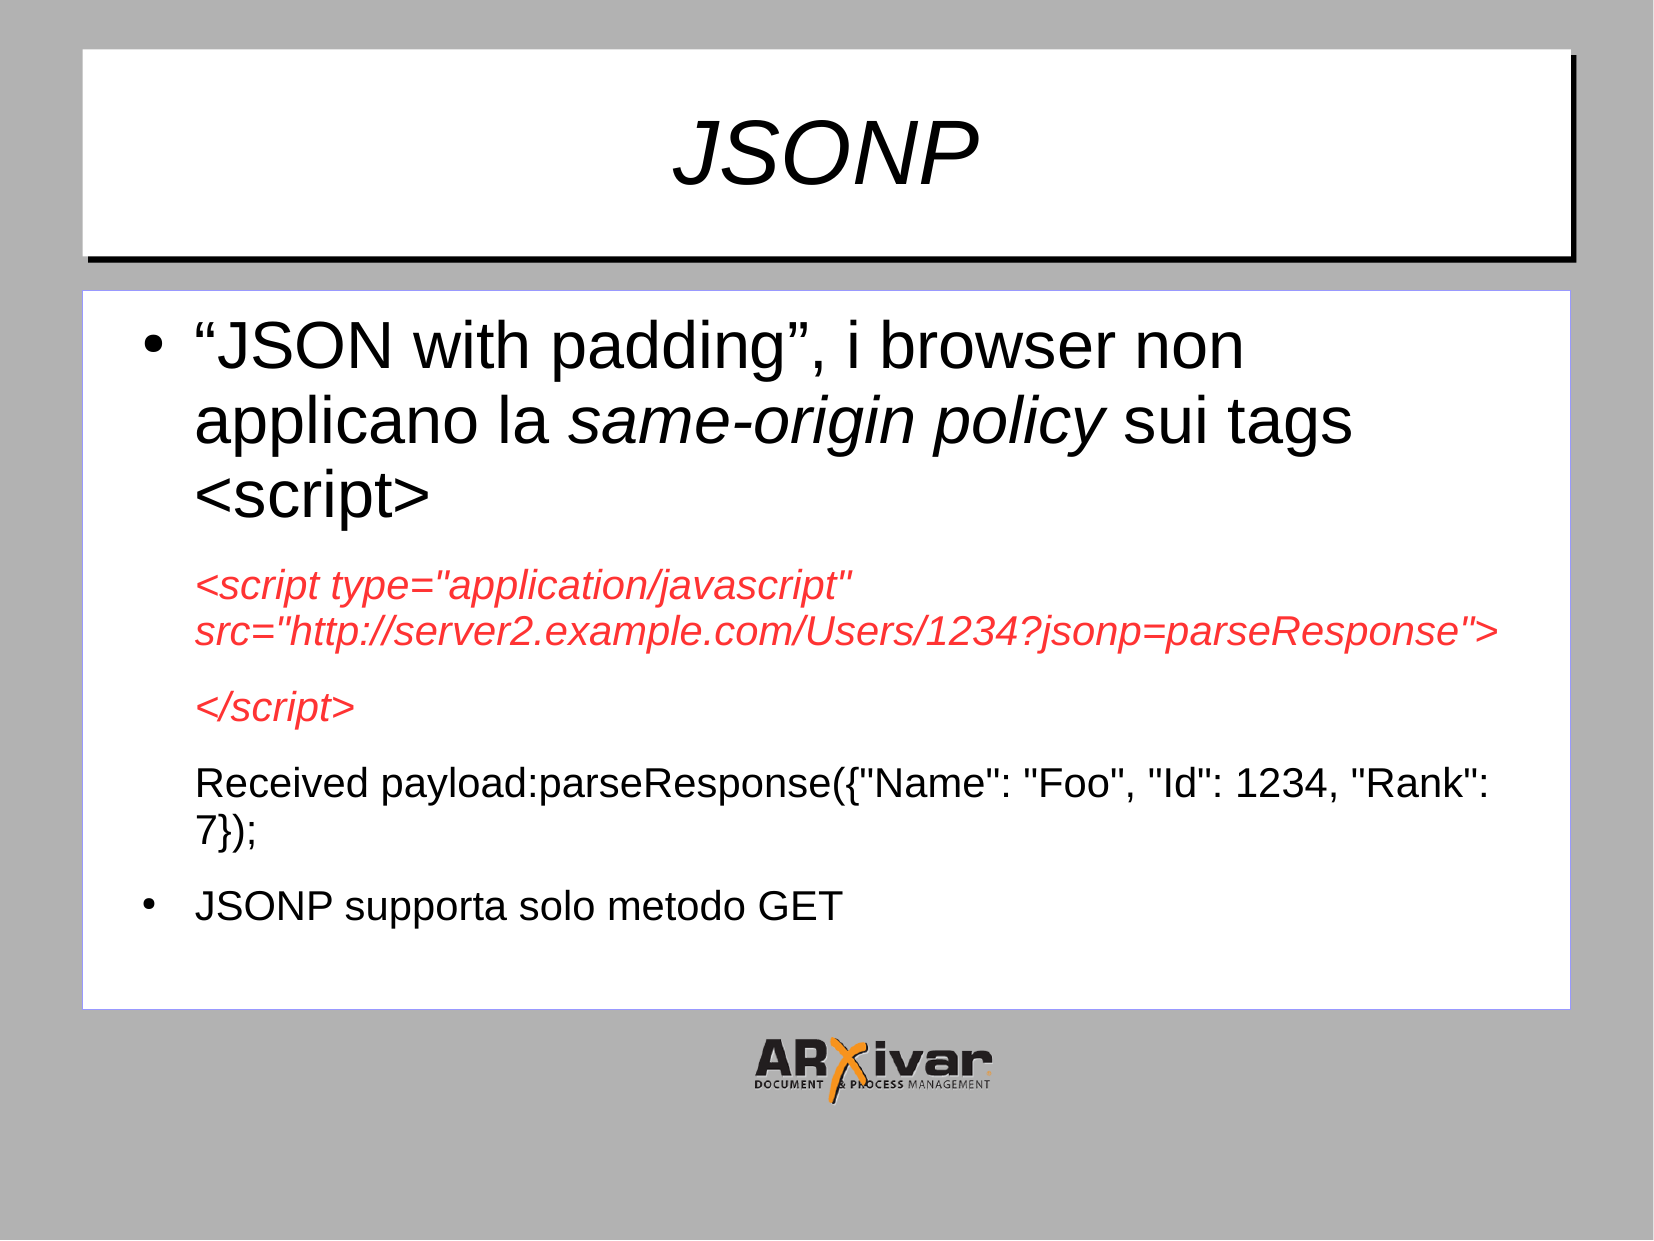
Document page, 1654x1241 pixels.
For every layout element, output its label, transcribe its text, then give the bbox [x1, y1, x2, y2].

title JSONP [82, 49, 1571, 257]
picture [755, 1031, 993, 1111]
list “JSON with padding”, i browser non applicano la same-origin policy sui tags <script> <script type="application/javascript" src="http://server2.example.com/Users/1234?jsonp=parseResponse"> </script> Received payload:parseResponse({"Name": "Foo", "Id": 1234, "Rank": 7}); JSONP supporta solo metodo GET [82, 290, 1571, 1010]
